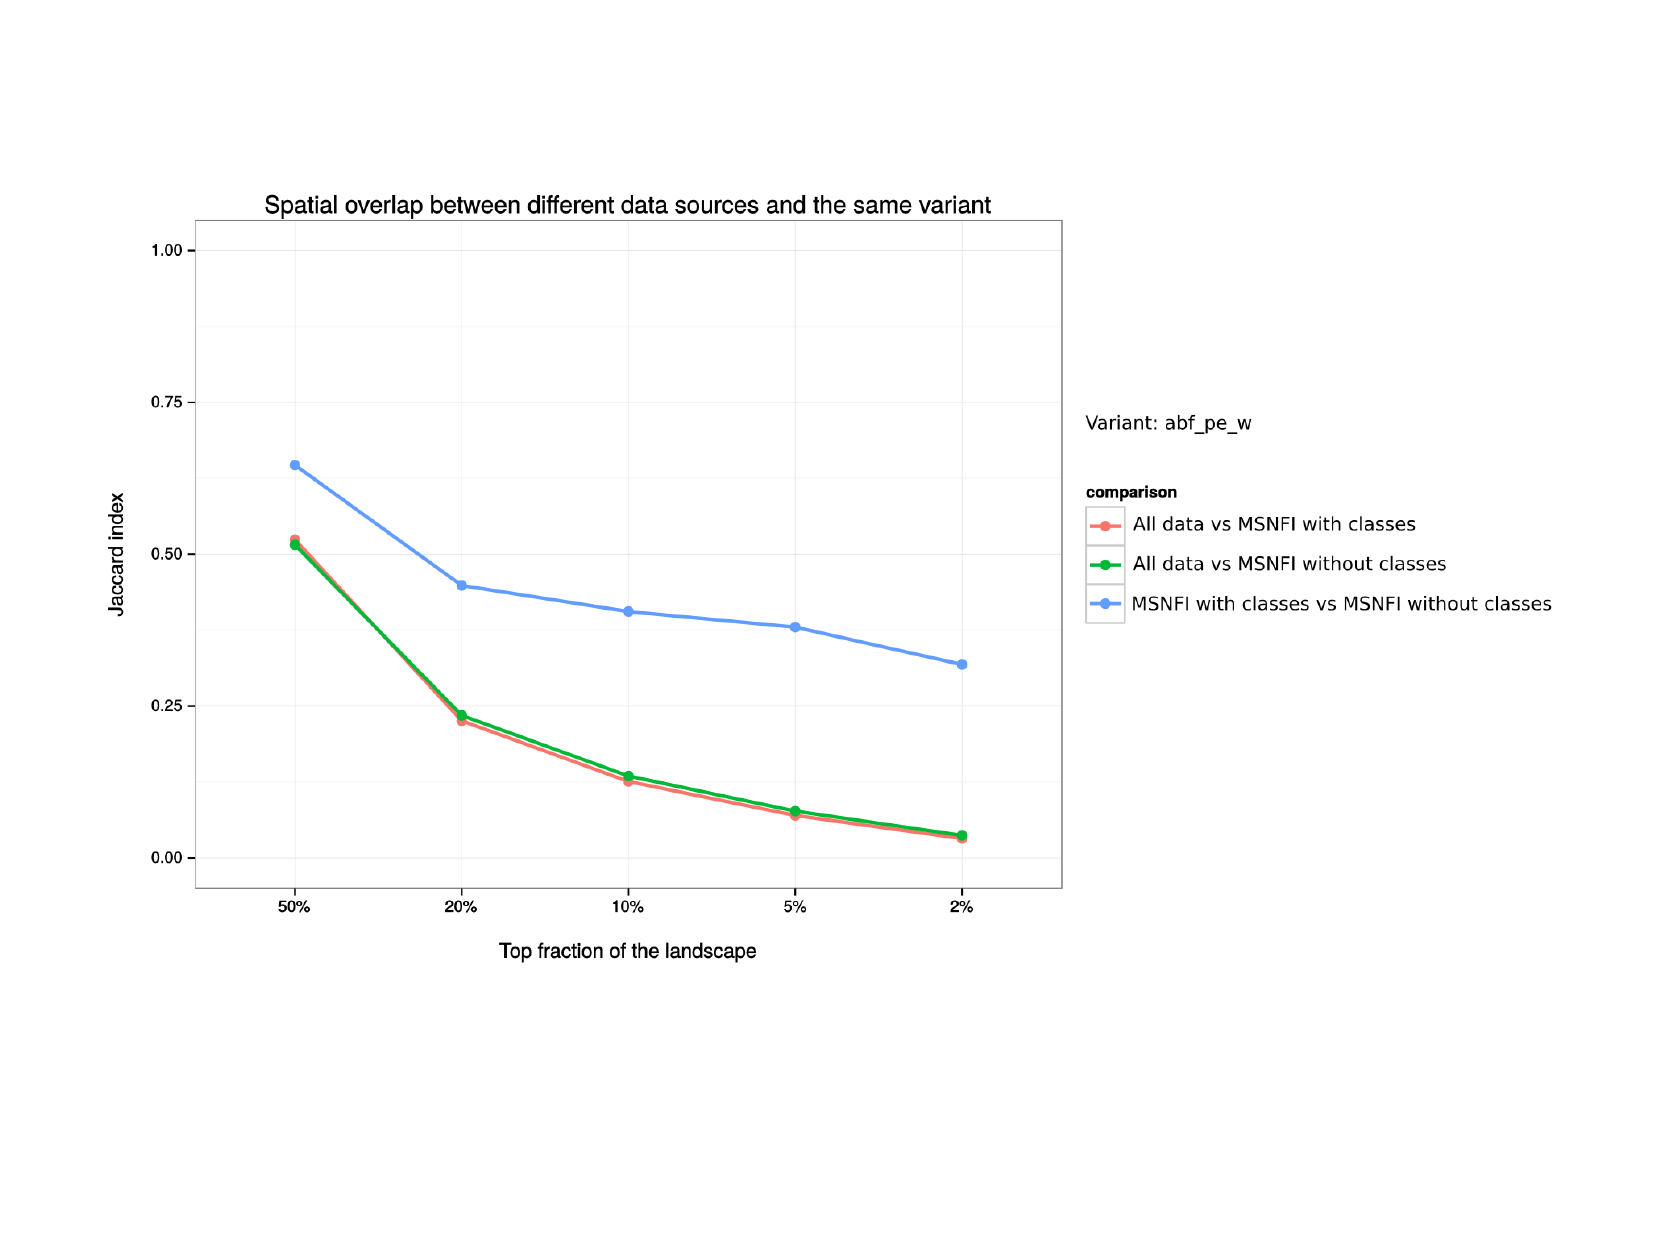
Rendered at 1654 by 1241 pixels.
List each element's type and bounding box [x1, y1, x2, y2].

picture [88, 165, 1565, 976]
